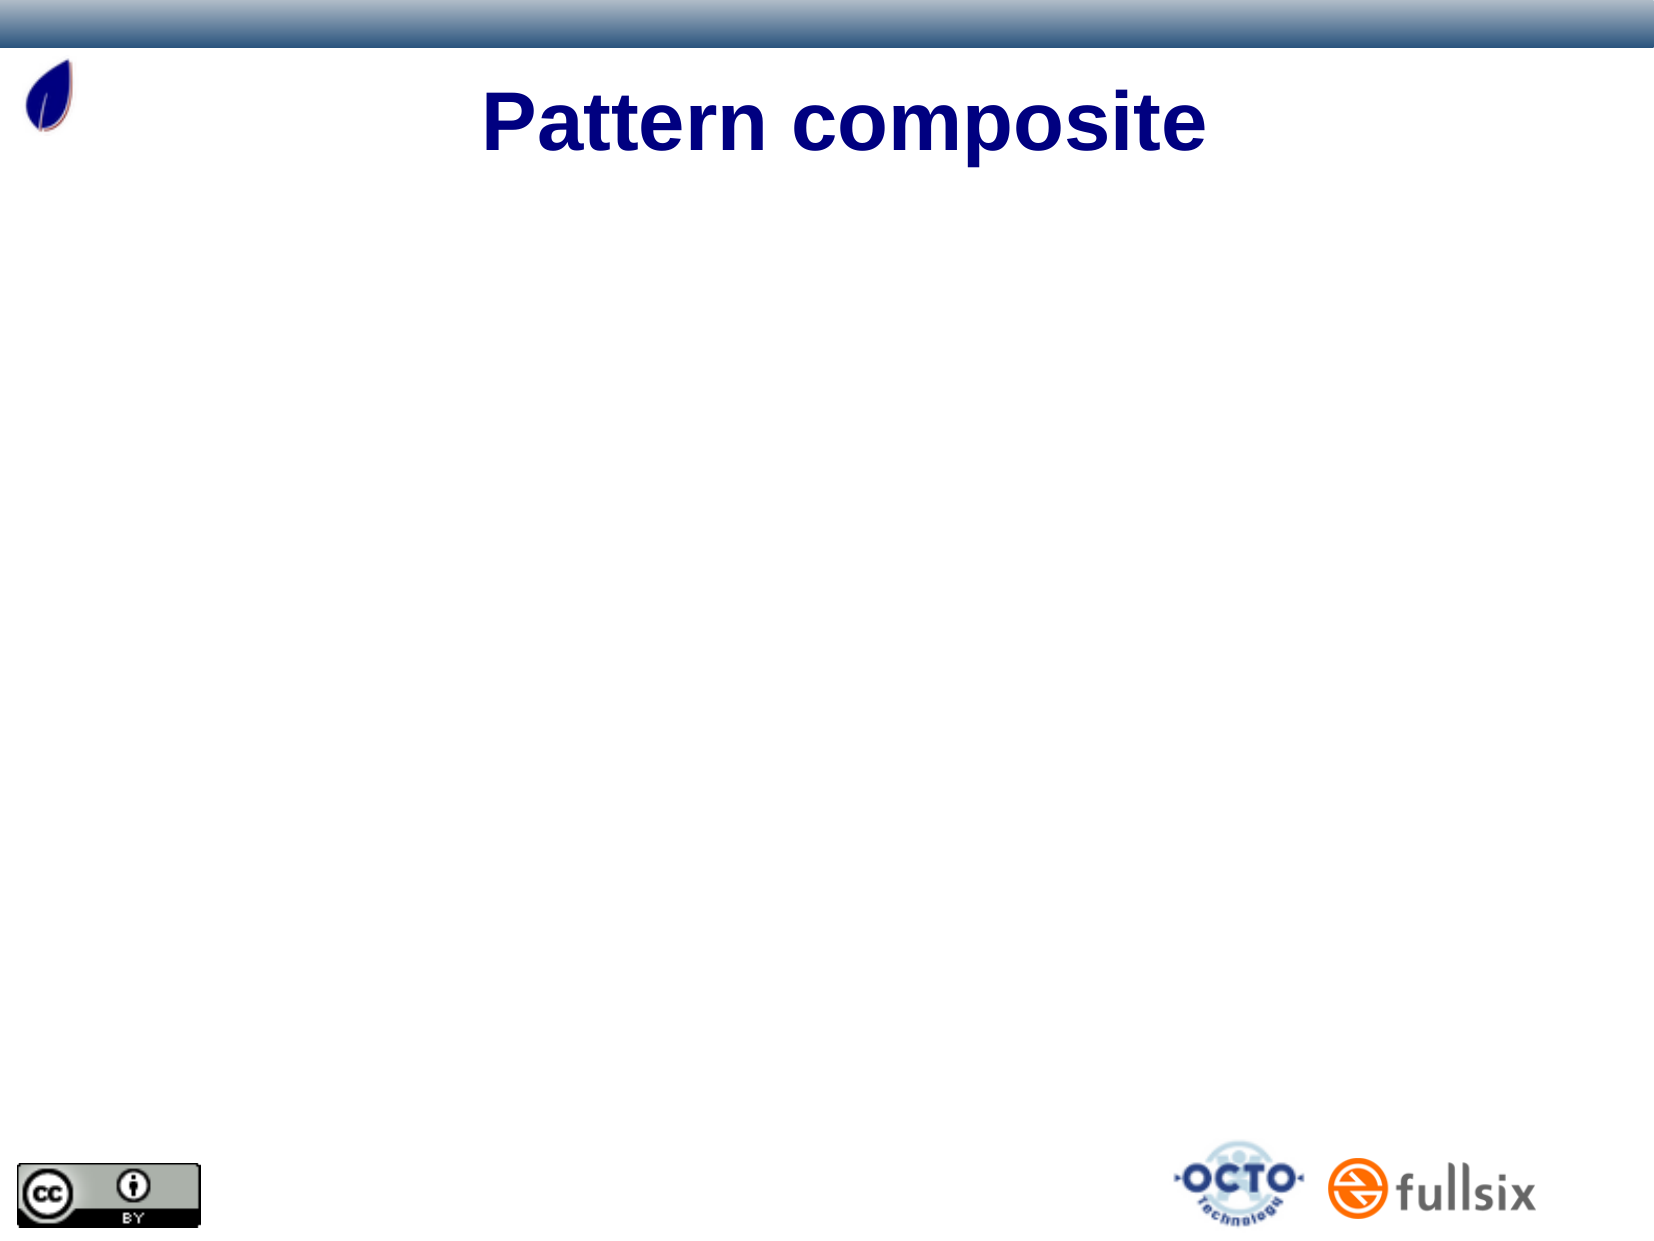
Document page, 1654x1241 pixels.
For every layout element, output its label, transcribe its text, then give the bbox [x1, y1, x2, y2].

picture [1166, 1138, 1313, 1235]
picture [14, 55, 89, 136]
picture [17, 1163, 201, 1228]
title Pattern composite [156, 55, 1534, 188]
picture [1328, 1158, 1536, 1219]
